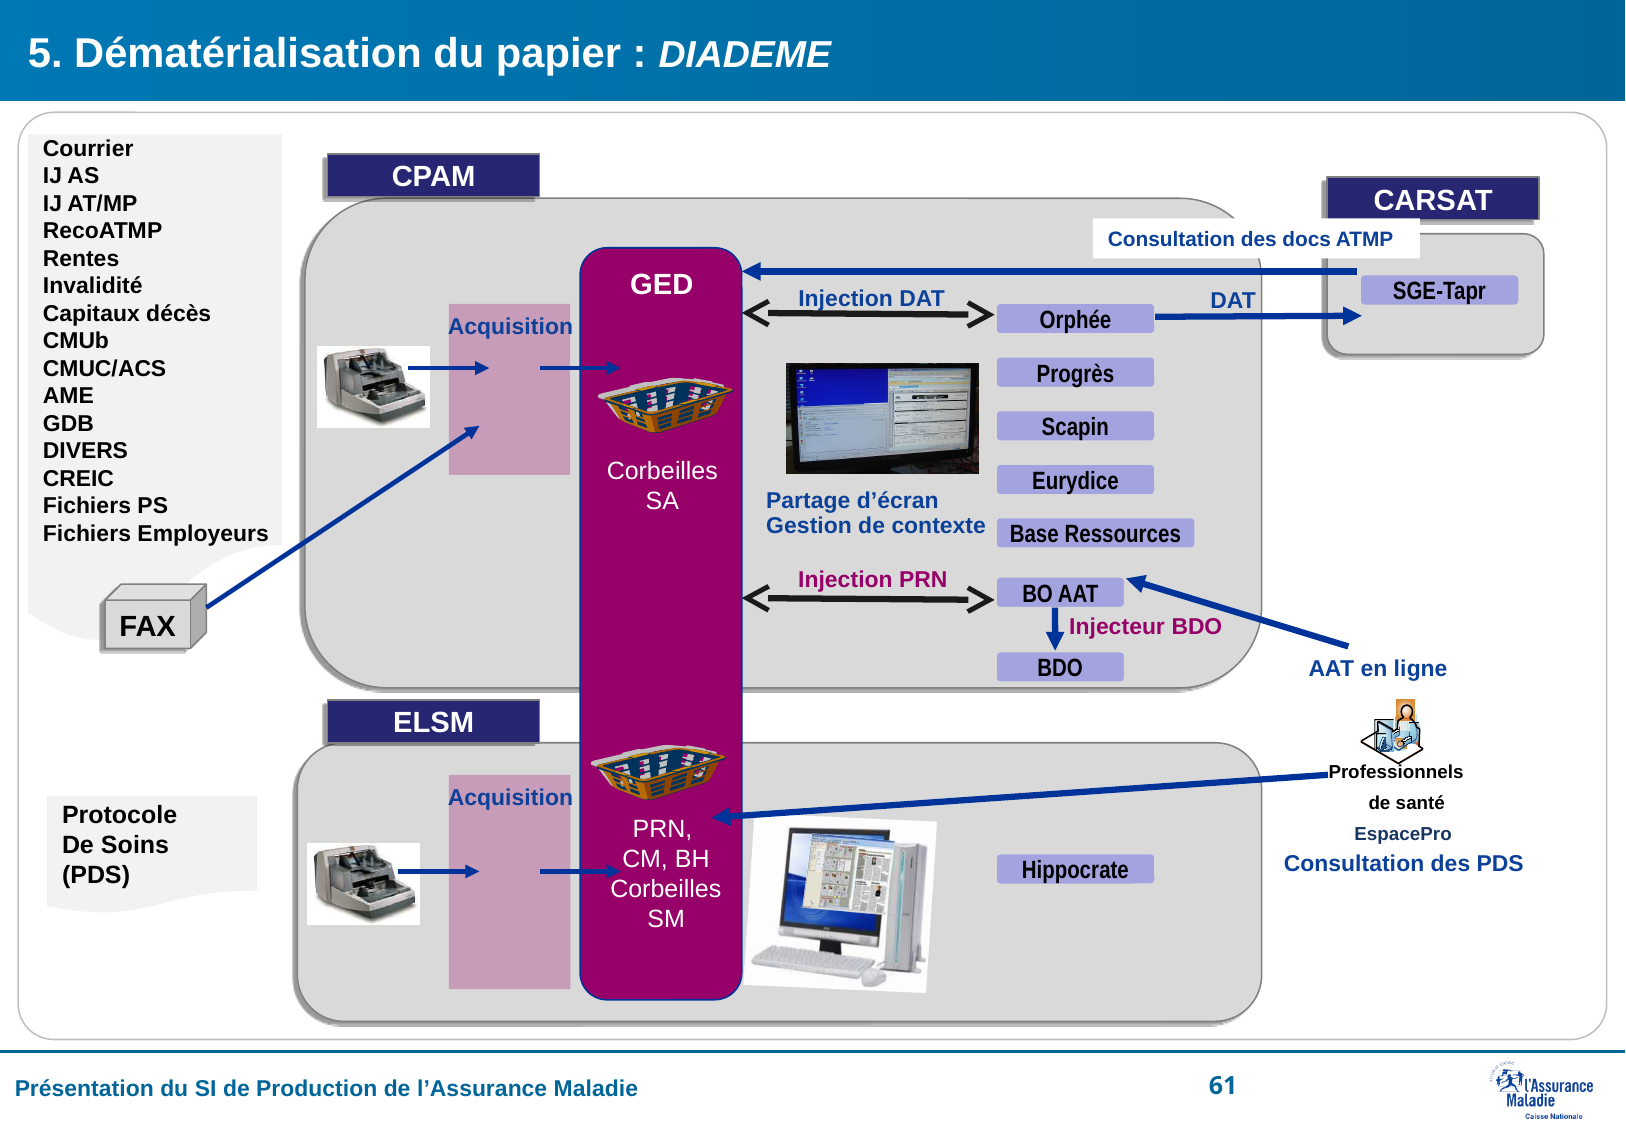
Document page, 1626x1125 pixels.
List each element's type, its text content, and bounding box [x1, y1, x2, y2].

picture [743, 815, 937, 993]
text_box Scapin [994, 409, 1157, 443]
text_box FAX [105, 601, 190, 648]
picture [786, 363, 979, 474]
text_box GED [597, 258, 726, 309]
picture [1358, 699, 1415, 760]
text_box Eurydice [994, 462, 1157, 497]
text_box Base Ressources [994, 516, 1197, 550]
text_box Acquisition [432, 303, 595, 347]
text_box Professionnels [1328, 760, 1469, 783]
picture [1416, 722, 1424, 747]
text_box EspacePro [1354, 821, 1452, 841]
text_box [1040, 275, 1262, 313]
text_box CPAM [327, 153, 540, 197]
text_box Courrier IJ AS IJ AT/MP RecoATMP Rentes Invalidité Capitaux décès CMUb CMUC/ACS AME GDB DIVERS CREIC Fichiers PS Fichiers Employeurs [27, 134, 283, 640]
text_box Consultation des PDS [1269, 841, 1539, 884]
text_box ELSM [327, 699, 540, 743]
text_box Acquisition [432, 774, 595, 818]
text_box AAT en ligne [1293, 646, 1463, 689]
text_box Corbeilles SA [567, 439, 757, 529]
title 5. Dématérialisation du papier : DIADEME [12, 3, 1595, 99]
picture [1403, 707, 1411, 717]
picture [590, 744, 726, 801]
text_box BDO [994, 650, 1127, 684]
picture [307, 843, 420, 926]
picture [1364, 724, 1391, 749]
text_box [1402, 736, 1412, 744]
picture [317, 346, 430, 428]
text_box Hippocrate [994, 852, 1157, 886]
text_box SGE-Tapr [1358, 273, 1521, 307]
text_box PRN, CM, BH Corbeilles SM [593, 814, 736, 931]
text_box de santé [1368, 790, 1446, 814]
text_box Injection DAT [783, 275, 1040, 319]
picture [597, 377, 734, 433]
text_box Partage d’écran Gestion de contexte [751, 490, 1004, 545]
text_box BO AAT [994, 575, 1127, 609]
text_box Injecteur BDO [1054, 604, 1238, 647]
picture [1385, 722, 1420, 760]
picture [1408, 750, 1424, 760]
text_box [1126, 580, 1195, 604]
picture [1484, 1056, 1595, 1120]
text_box Progrès [994, 355, 1157, 389]
text_box DAT [1195, 277, 1271, 321]
text_box Injection PRN [783, 556, 1042, 600]
text_box [1327, 233, 1544, 355]
text_box Orphée [994, 301, 1157, 336]
text_box [1399, 721, 1412, 731]
text_box Consultation des docs ATMP [1092, 218, 1420, 259]
text_box Protocole De Soins (PDS) [47, 796, 257, 913]
text_box [297, 198, 1262, 1022]
text_box CARSAT [1326, 176, 1540, 220]
